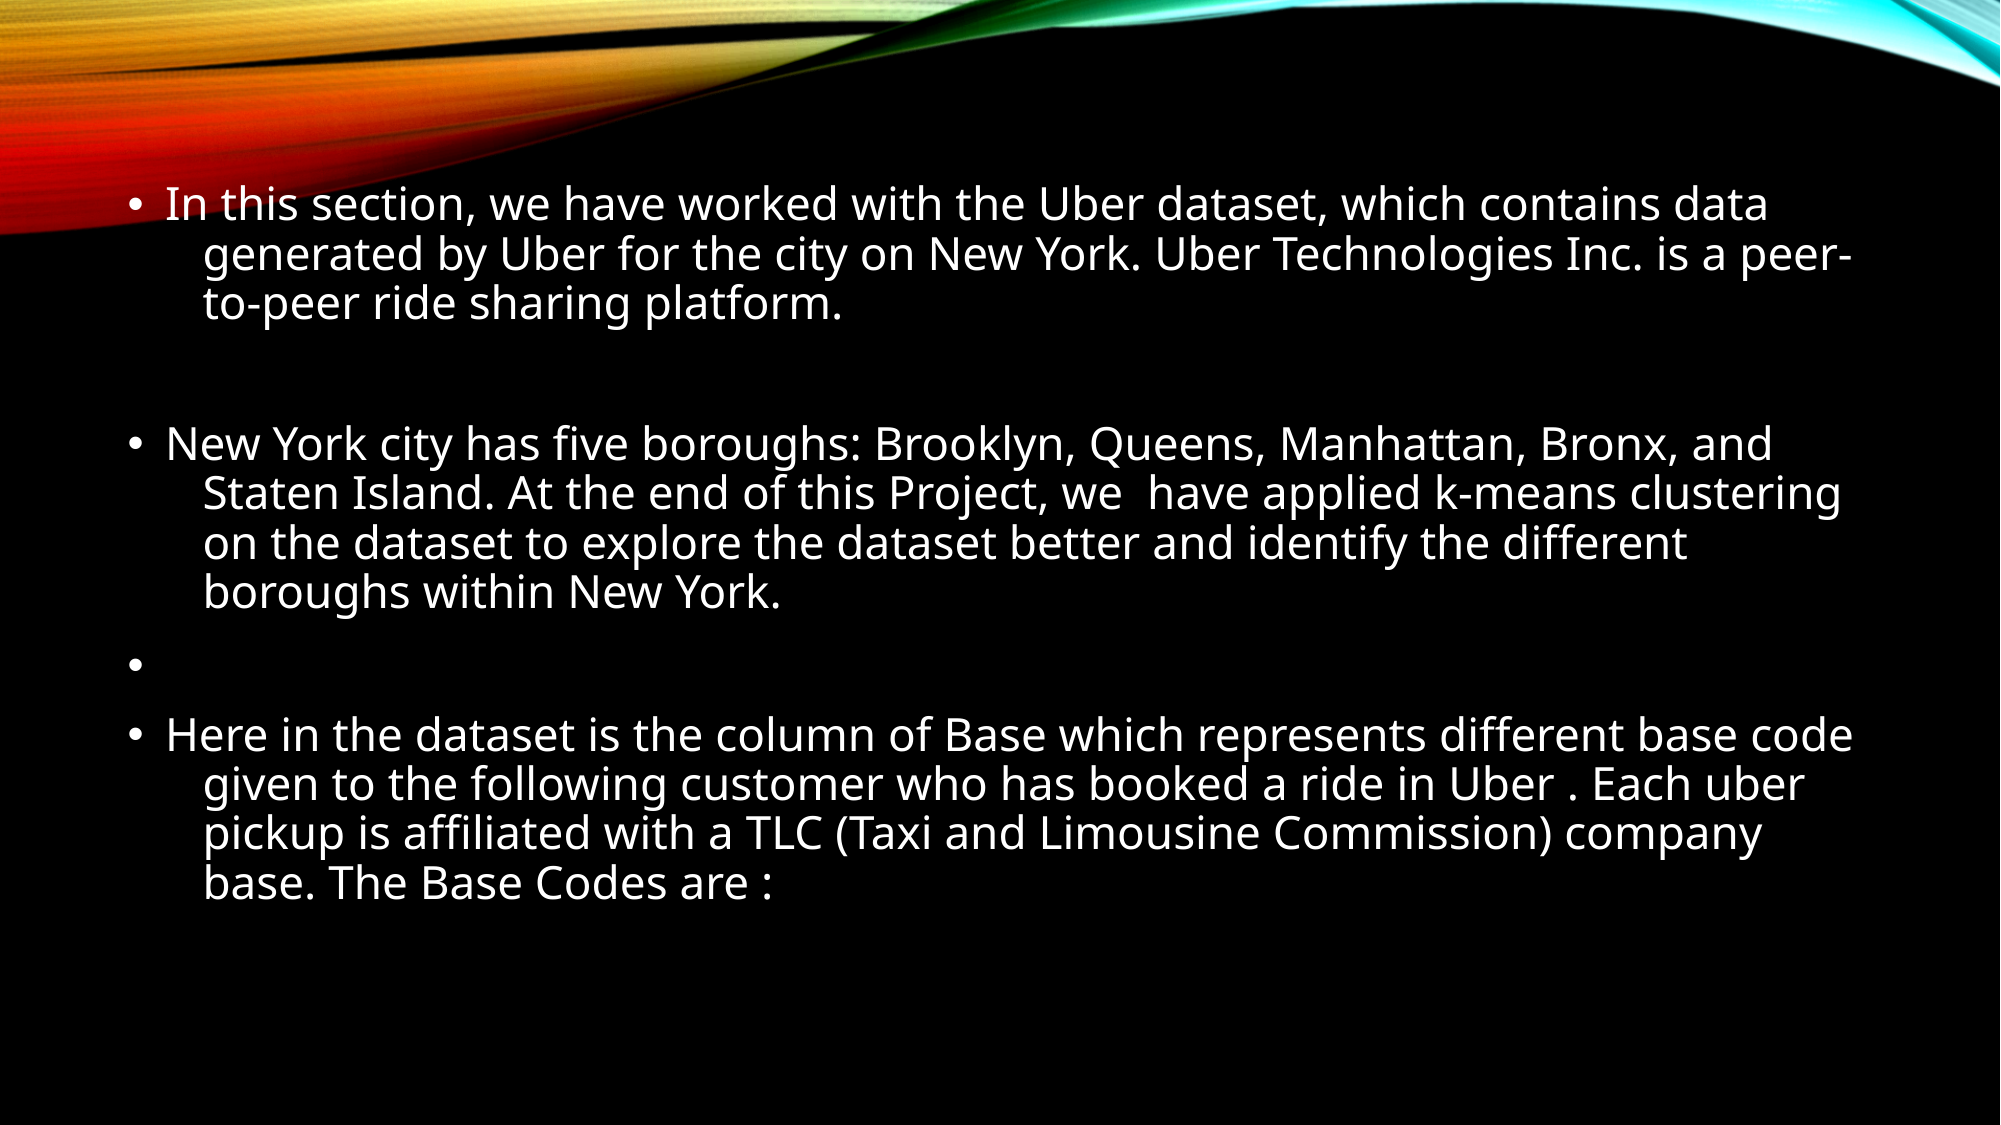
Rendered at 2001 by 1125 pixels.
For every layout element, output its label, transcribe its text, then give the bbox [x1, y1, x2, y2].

list In this section, we have worked with the Uber dataset, which contains data generated by Uber for the city on New York. Uber Technologies Inc. is a peer-to-peer ride sharing platform. New York city has five boroughs: Brooklyn, Queens, Manhattan, Bronx, and Staten Island. At the end of this Project, we have applied k-means clustering on the dataset to explore the dataset better and identify the different boroughs within New York. Here in the dataset is the column of Base which represents different base code given to the following customer who has booked a ride in Uber . Each uber pickup is affiliated with a TLC (Taxi and Limousine Commission) company base. The Base Codes are : [112, 173, 1888, 1021]
